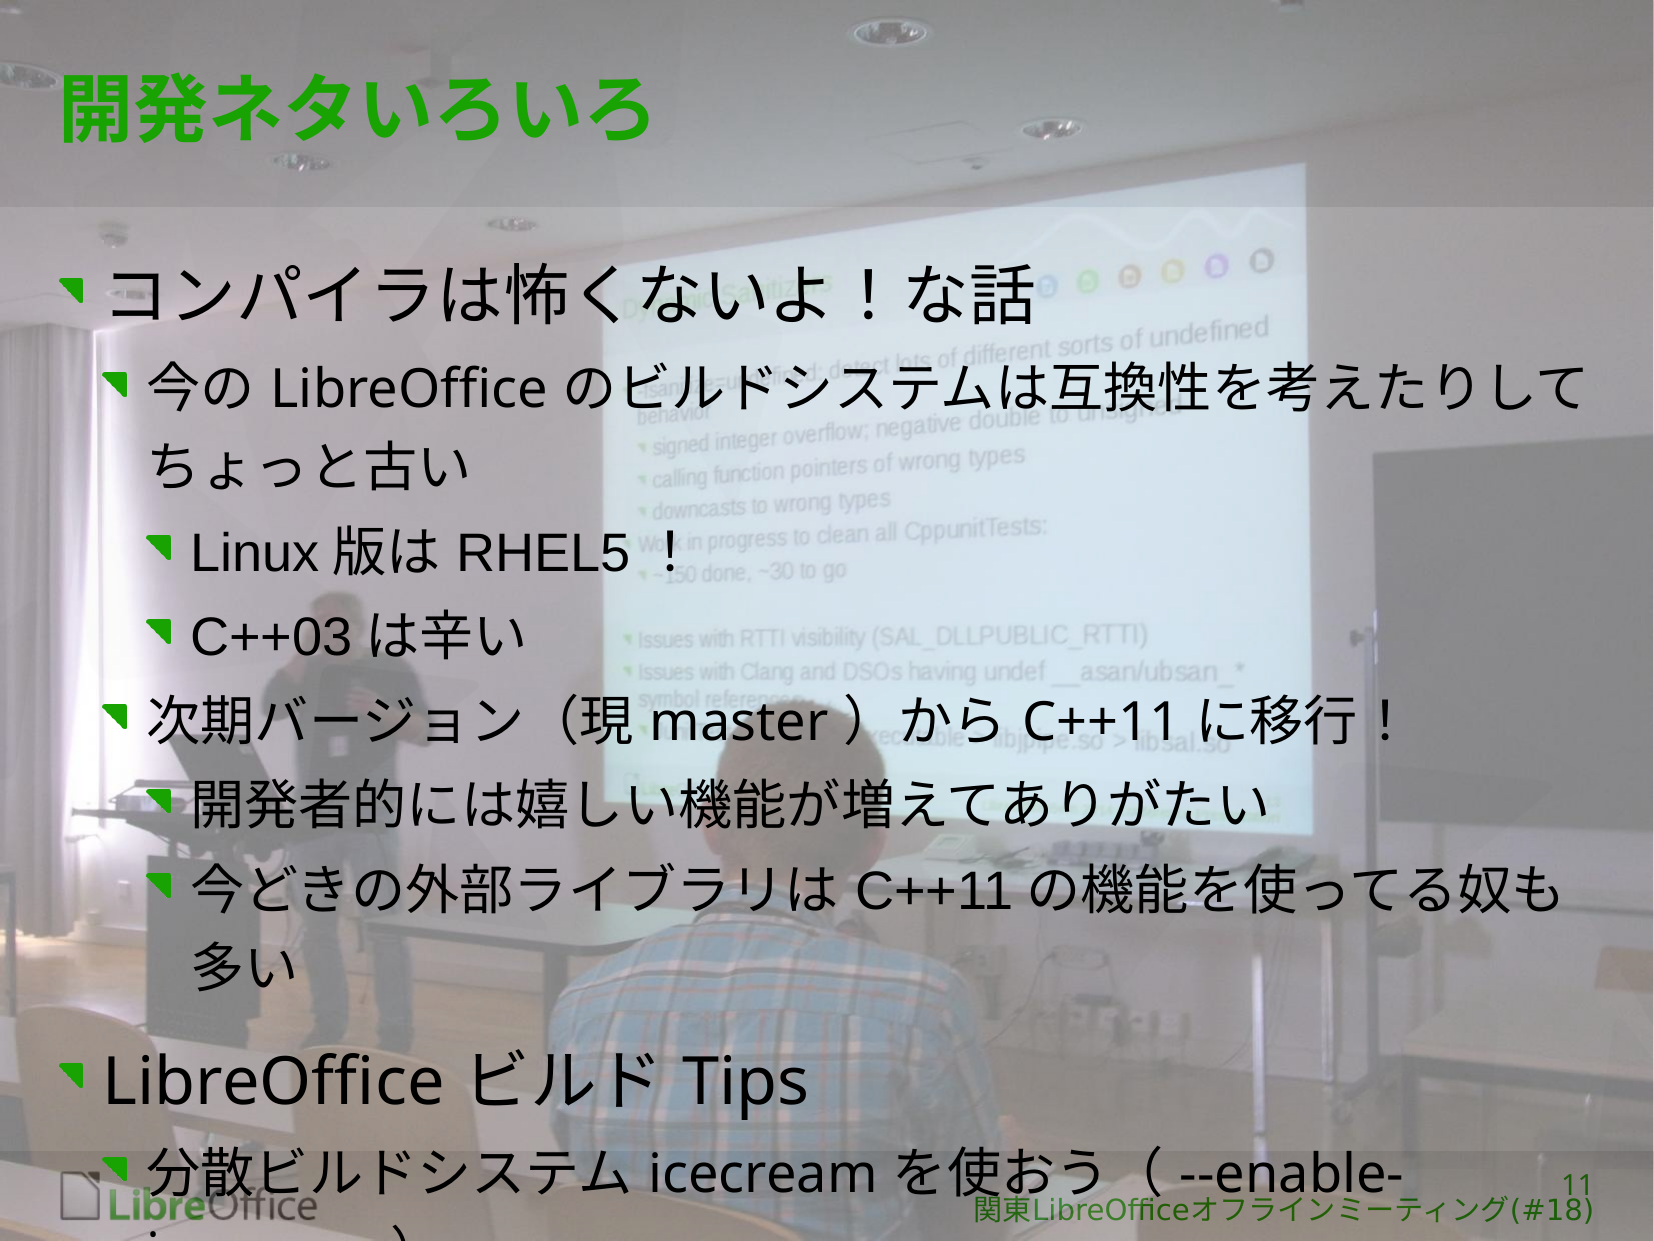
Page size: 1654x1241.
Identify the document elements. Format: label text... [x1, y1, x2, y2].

list コンパイラは怖くないよ！な話 今のLibreOfficeのビルドシステムは互換性を考えたりしてちょっと古い Linux版はRHEL5！ C++03は辛い 次期バージョン（現master）からC++11に移行！ 開発者的には嬉しい機能が増えてありがたい 今どきの外部ライブラリはC++11の機能を使ってる奴も多い LibreOfficeビルドTips 分散ビルドシステムicecreamを使おう（--enable-icecream） 同僚にバレないようにicecreamを仕込んで並列ビルド！ コミット時にビルド通るかだけ確認したかったら -O0 -g0 …… [59, 242, 1595, 1165]
picture [0, 0, 1654, 1241]
title 開発ネタいろいろ [59, 29, 1595, 178]
